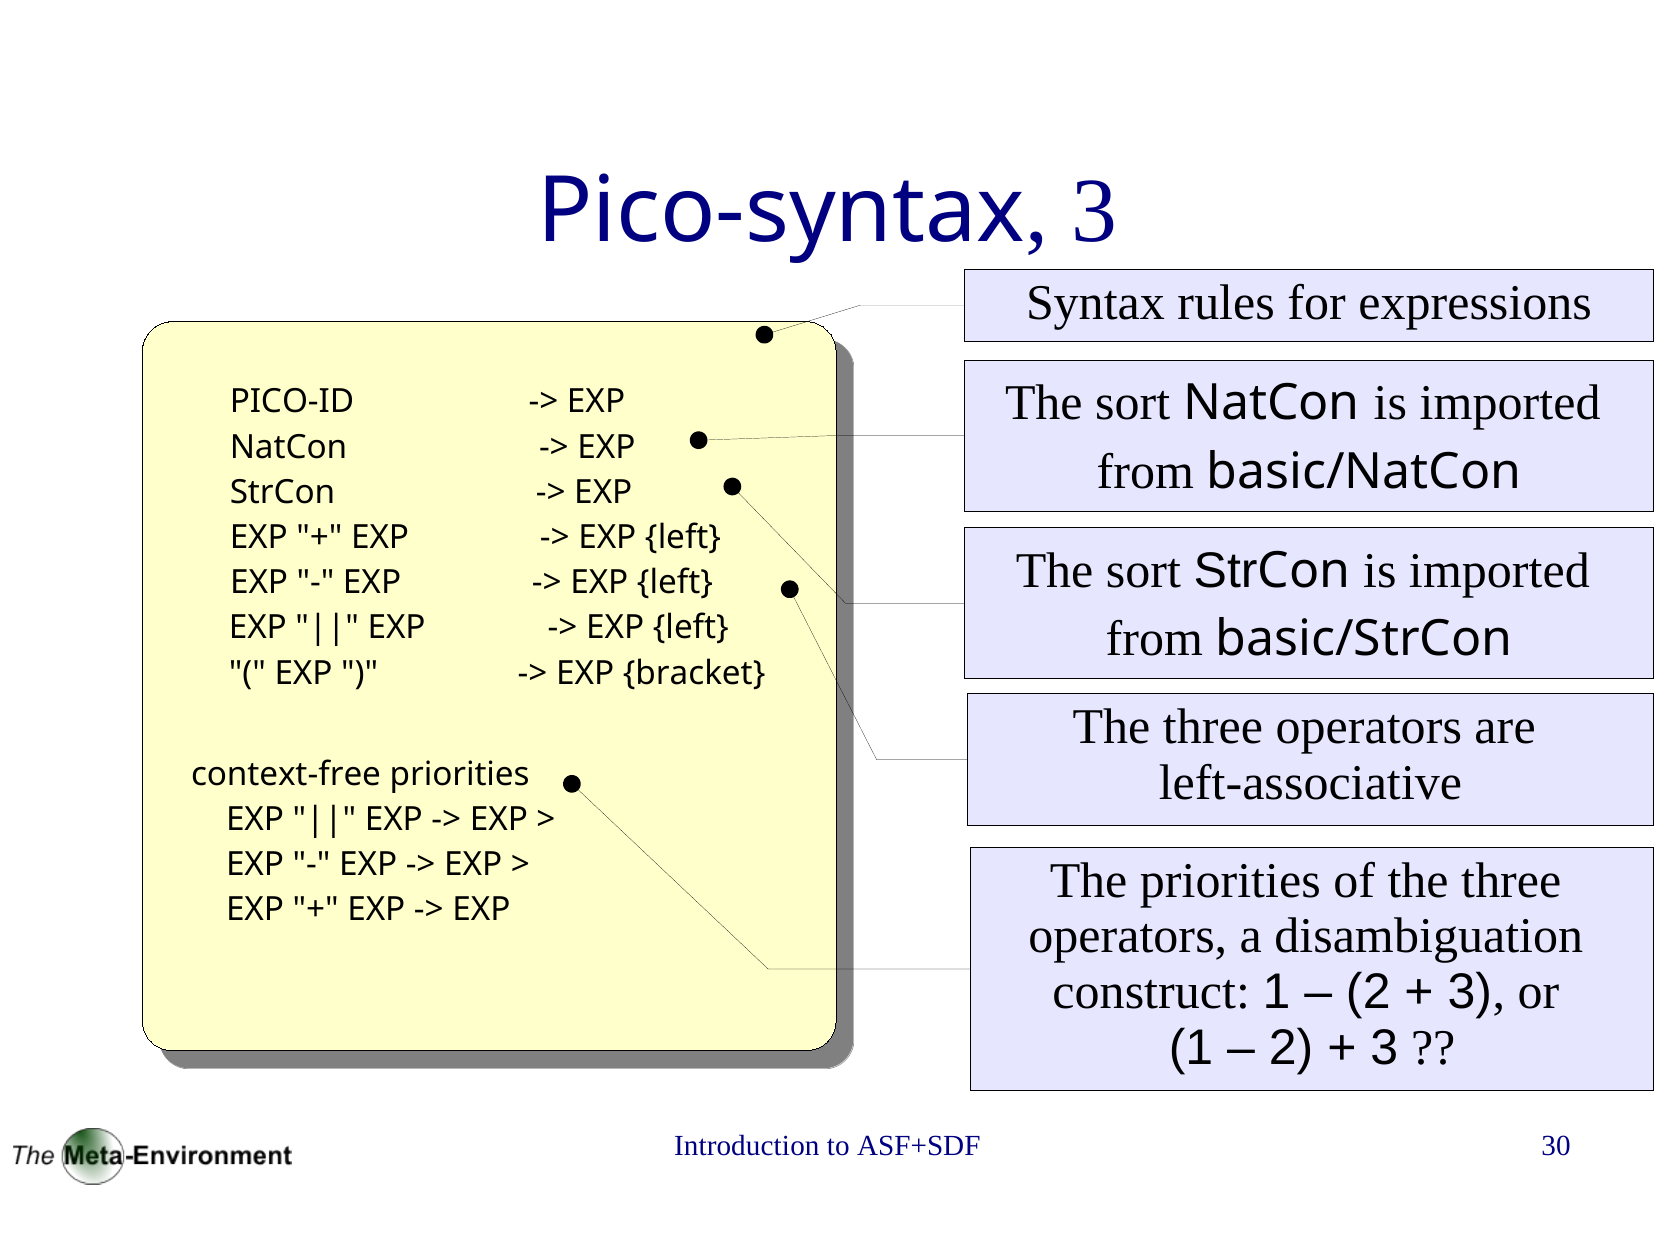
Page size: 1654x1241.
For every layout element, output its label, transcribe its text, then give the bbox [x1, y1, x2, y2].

text_box [142, 321, 176, 1051]
text_box Syntax rules for expressions [964, 269, 1654, 342]
text_box PICO-ID -> EXP NatCon -> EXP StrCon -> EXP EXP "+" EXP -> EXP {left} EXP "-" EXP -> EXP {left} EXP "||" EXP -> EXP {left} "(" EXP ")" -> EXP {bracket} context-free priorities EXP "||" EXP -> EXP > EXP "-" EXP -> EXP > EXP "+" EXP -> EXP [176, 314, 862, 1069]
text_box The sort NatCon is imported from basic/NatCon [964, 360, 1654, 512]
picture [13, 1128, 292, 1185]
text_box The priorities of the three operators, a disambiguation construct: 1 – (2 + 3), or (1 – 2) + 3 ?? [970, 847, 1654, 1091]
text_box The sort StrCon is imported from basic/StrCon [964, 527, 1654, 679]
text_box The three operators are left-associative [967, 693, 1654, 826]
title Pico-syntax, 3 [121, 102, 1534, 311]
